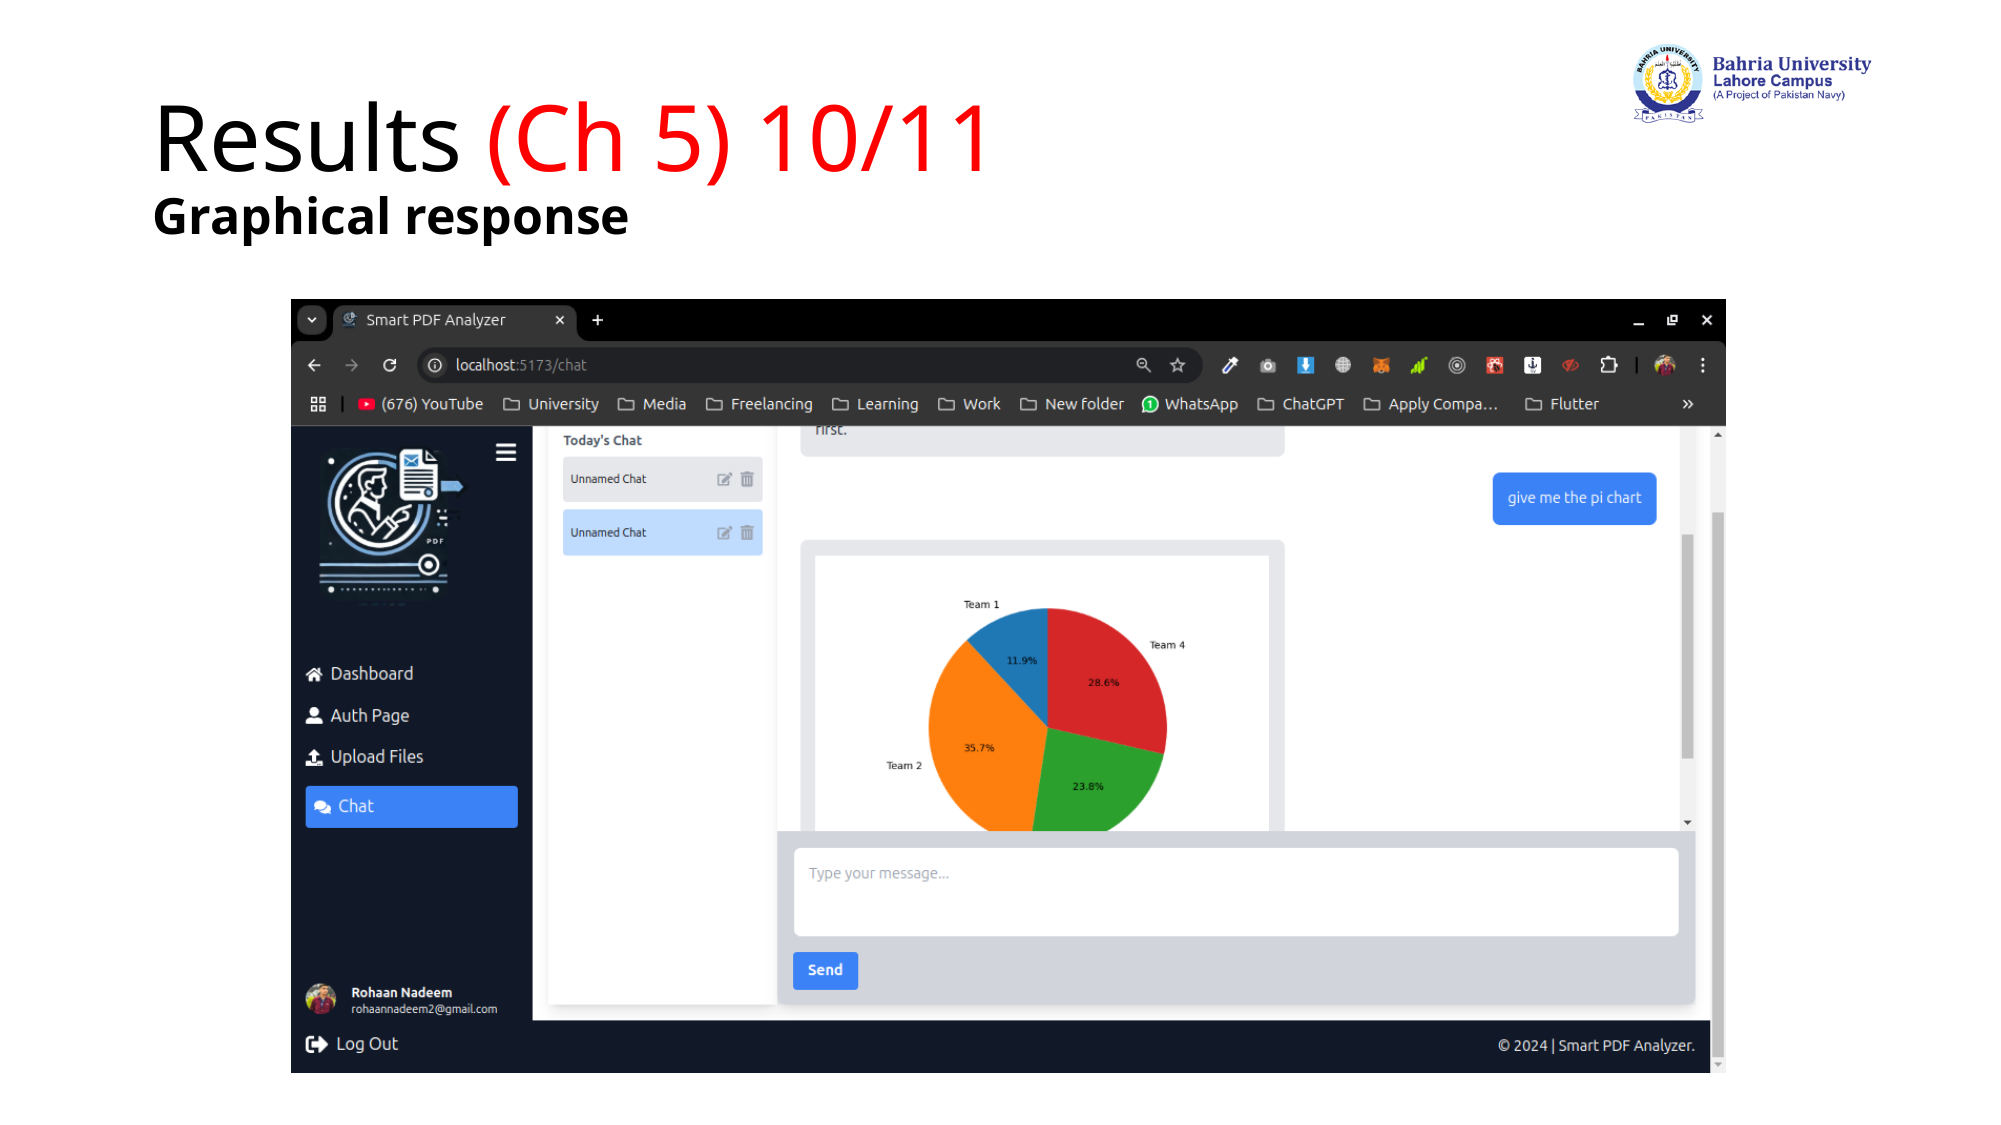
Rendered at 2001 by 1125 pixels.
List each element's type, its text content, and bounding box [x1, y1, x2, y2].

picture [291, 299, 1726, 1073]
picture [1625, 41, 1952, 134]
title Results (Ch 5) 10/11 Graphical response [137, 59, 1863, 278]
